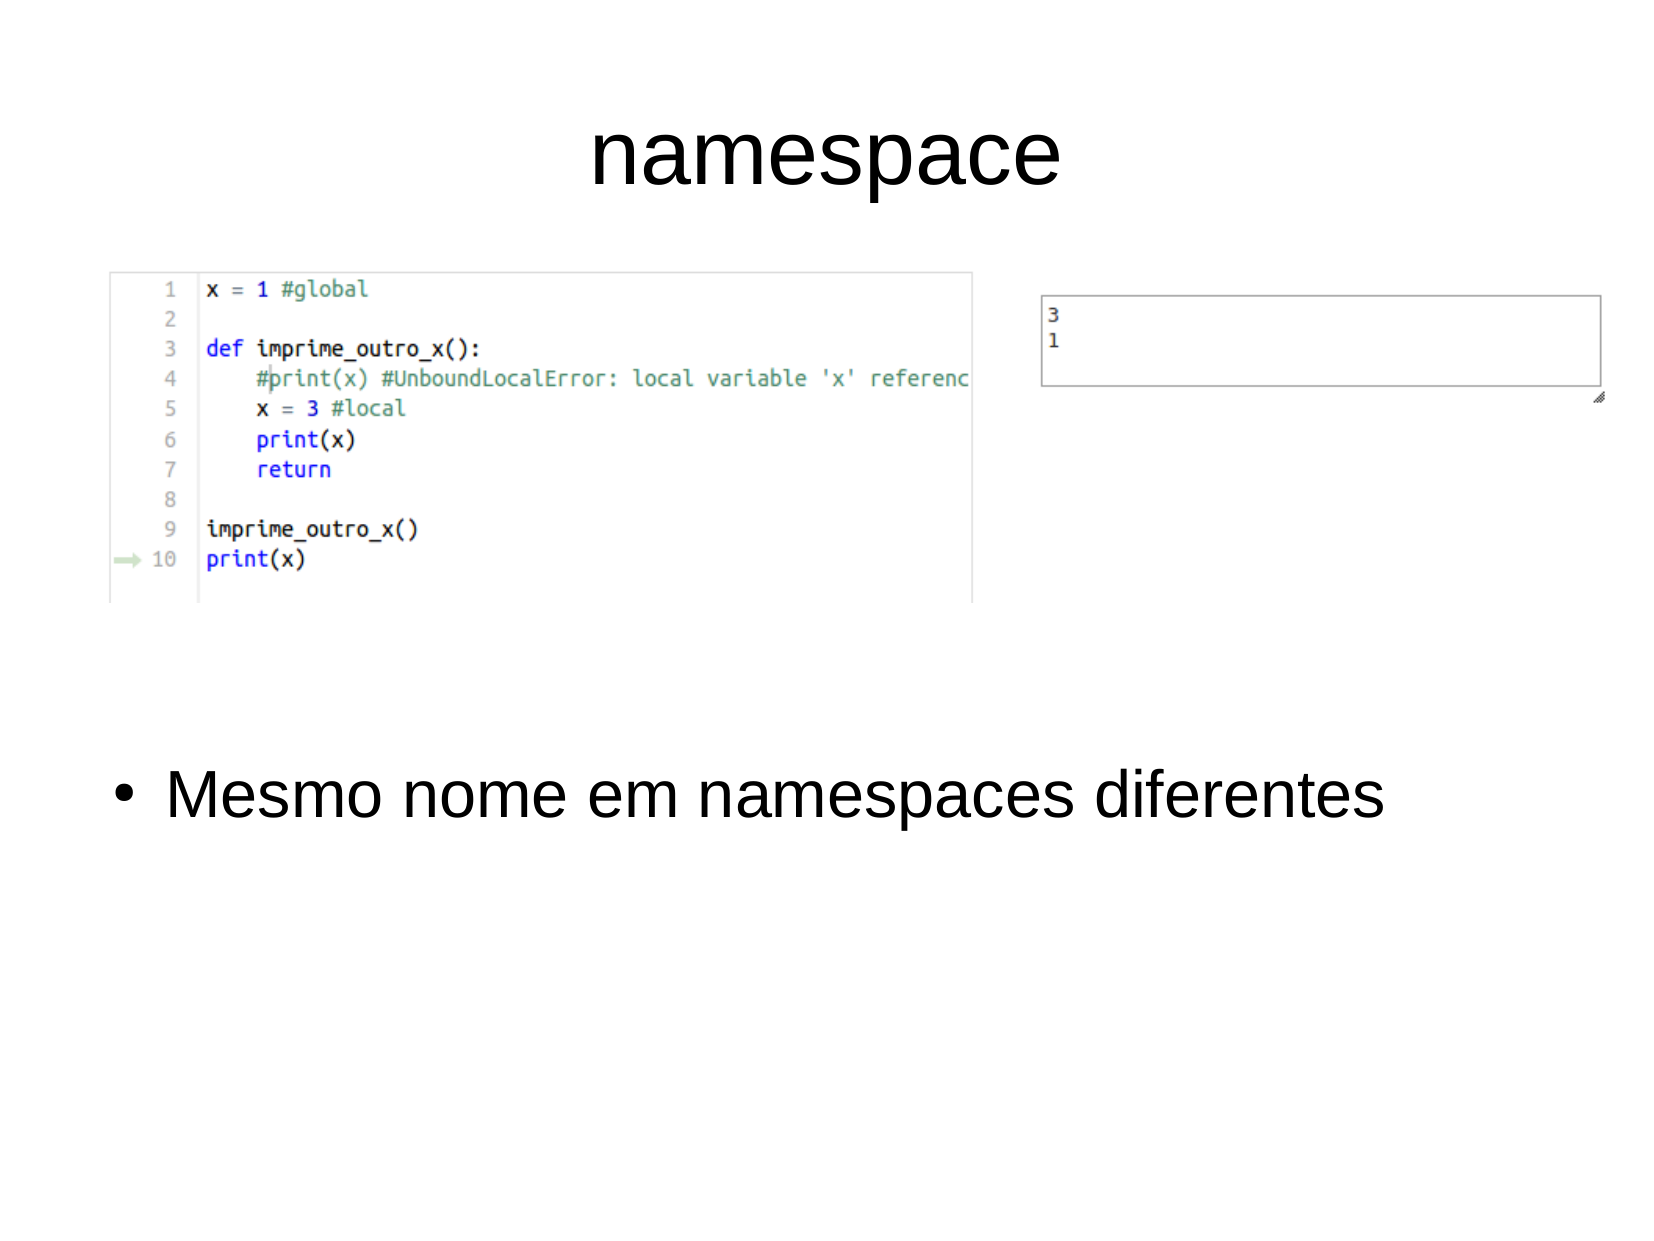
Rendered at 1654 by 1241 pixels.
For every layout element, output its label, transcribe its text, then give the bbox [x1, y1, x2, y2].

list Mesmo nome em namespaces diferentes [94, 757, 1583, 1241]
picture [1035, 289, 1619, 414]
title namespace [82, 49, 1571, 257]
picture [97, 261, 981, 603]
